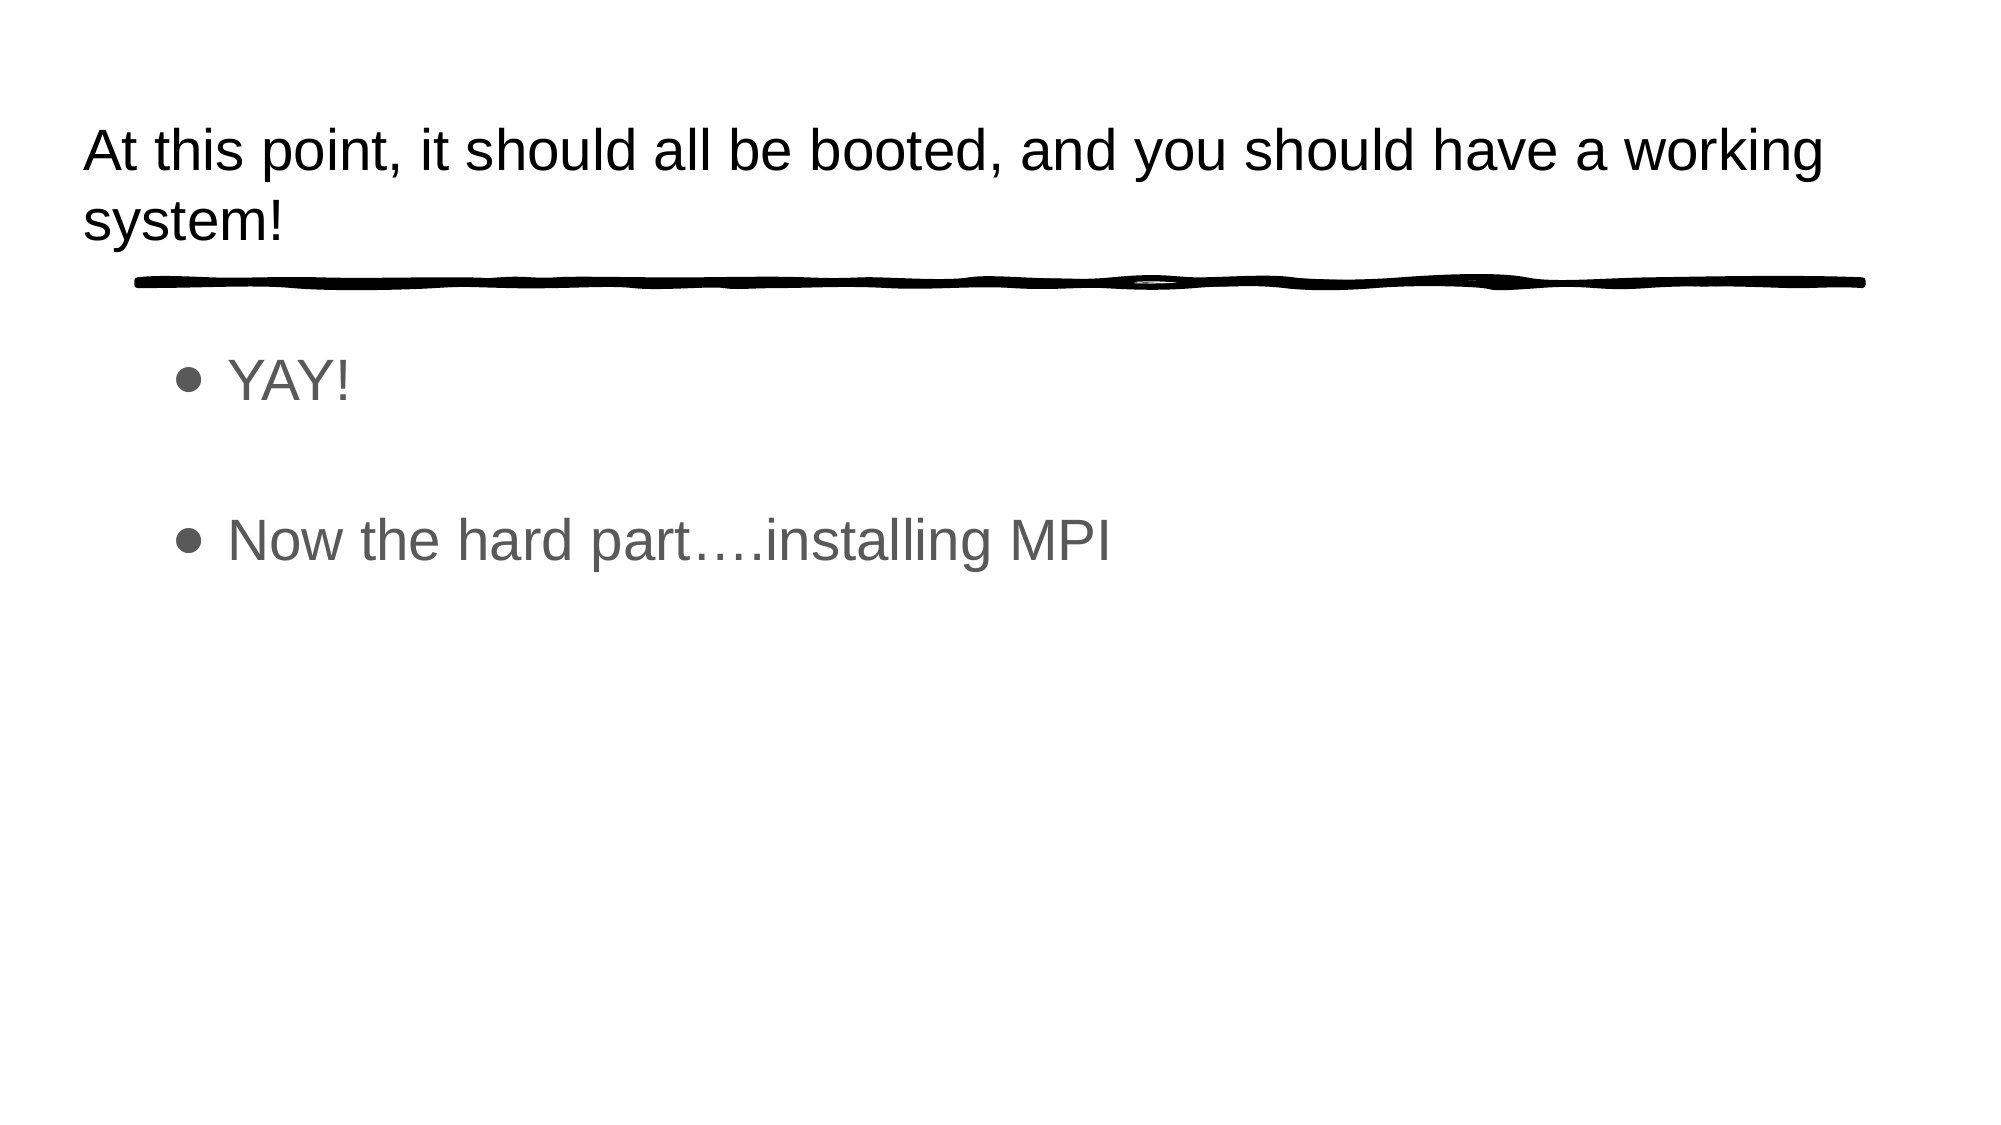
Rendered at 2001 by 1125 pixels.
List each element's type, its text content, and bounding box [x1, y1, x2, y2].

title At this point, it should all be booted, and you should have a working system! [68, 97, 1932, 223]
list YAY! Now the hard part….installing MPI [137, 316, 1863, 1014]
